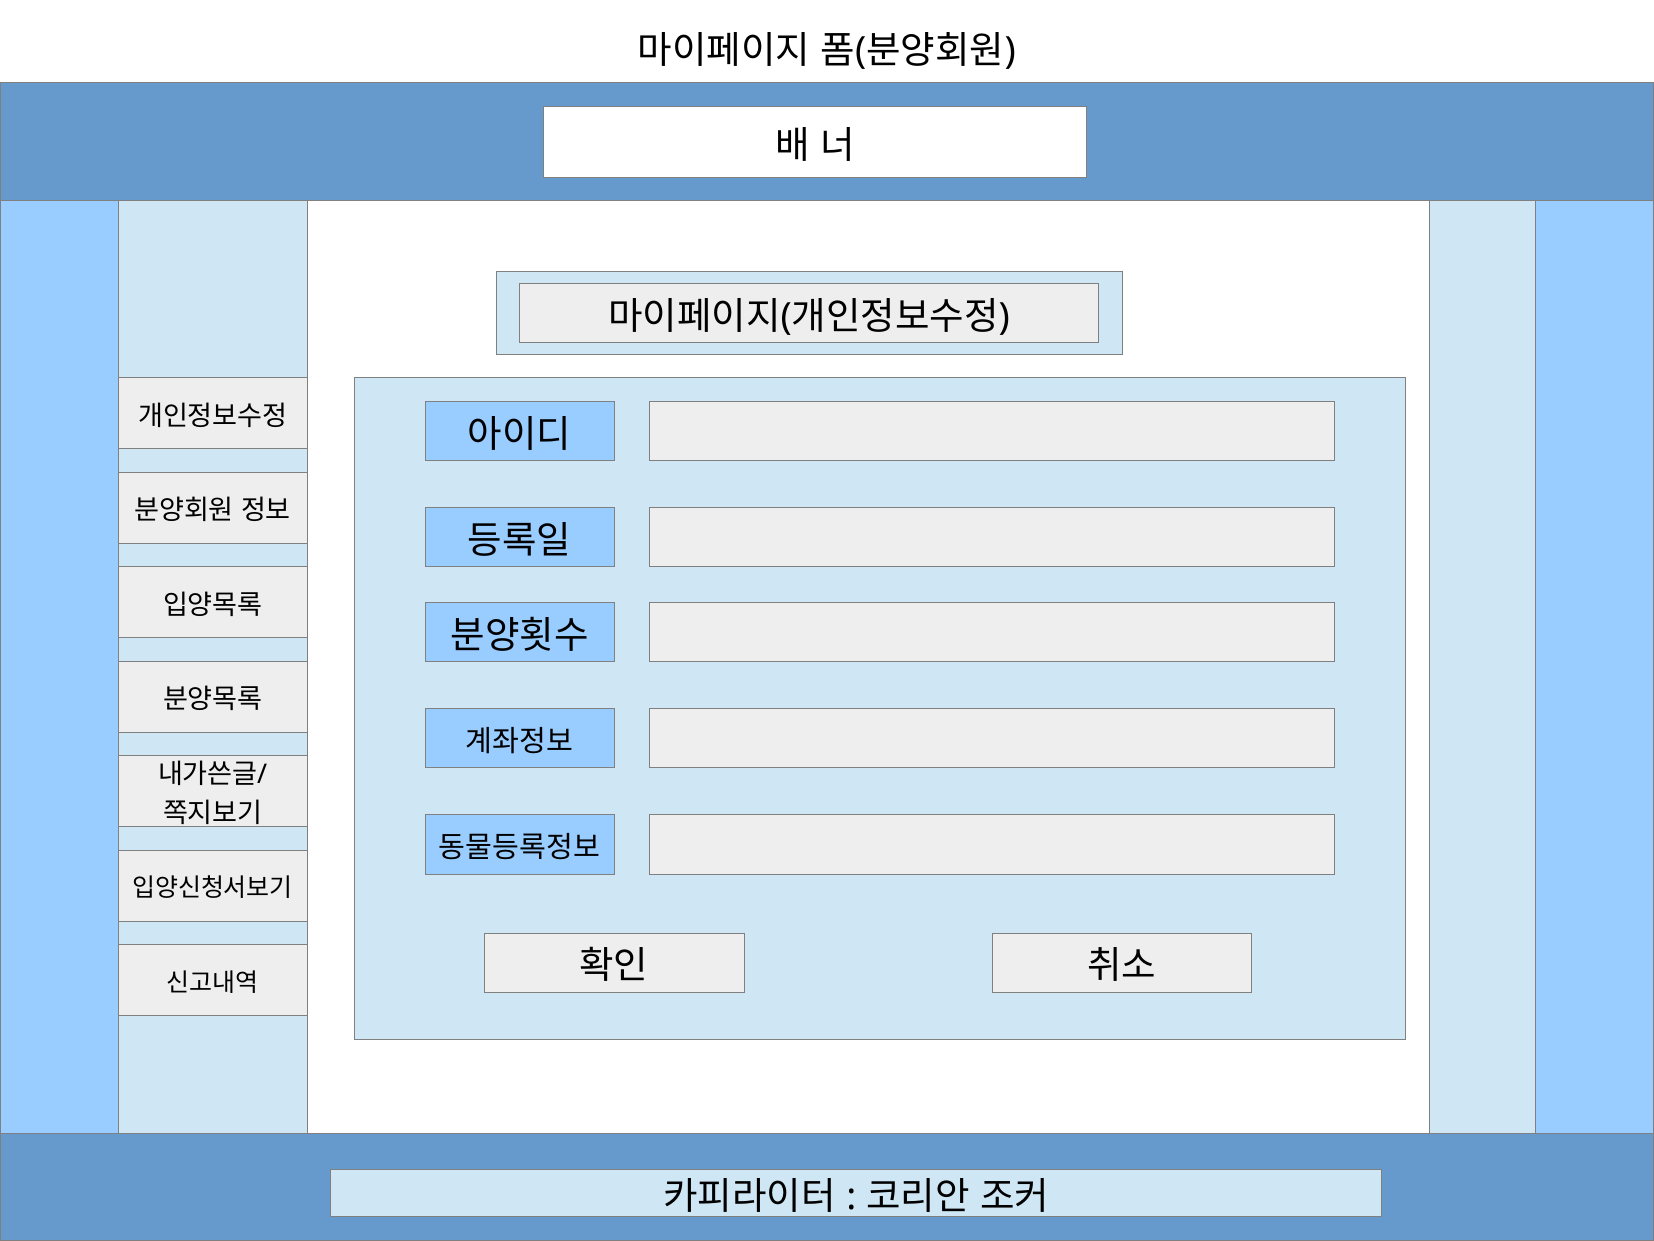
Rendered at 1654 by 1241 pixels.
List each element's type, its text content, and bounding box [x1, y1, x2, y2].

text_box 카피라이터 : 코리안 조커 [330, 1169, 1382, 1217]
text_box 아이디 [425, 401, 615, 461]
text_box [0, 82, 1654, 1241]
text_box 등록일 [425, 507, 615, 567]
text_box 입양목록 [118, 566, 308, 638]
text_box 취소 [992, 933, 1252, 993]
text_box 확인 [484, 933, 745, 993]
text_box 계좌정보 [425, 708, 615, 768]
text_box 신고내역 [118, 944, 308, 1016]
text_box 분양횟수 [425, 602, 615, 662]
text_box 배 너 [543, 106, 1087, 178]
text_box 동물등록정보 [425, 814, 615, 875]
text_box 분양회원 정보 [118, 472, 308, 544]
text_box 개인정보수정 [118, 377, 308, 449]
text_box 내가쓴글/ 쪽지보기 [118, 755, 308, 827]
text_box 분양목록 [118, 661, 308, 733]
text_box 마이페이지(개인정보수정) [519, 283, 1099, 343]
text_box 마이페이지 폼(분양회원) [602, 13, 1052, 71]
text_box 입양신청서보기 [118, 850, 308, 922]
